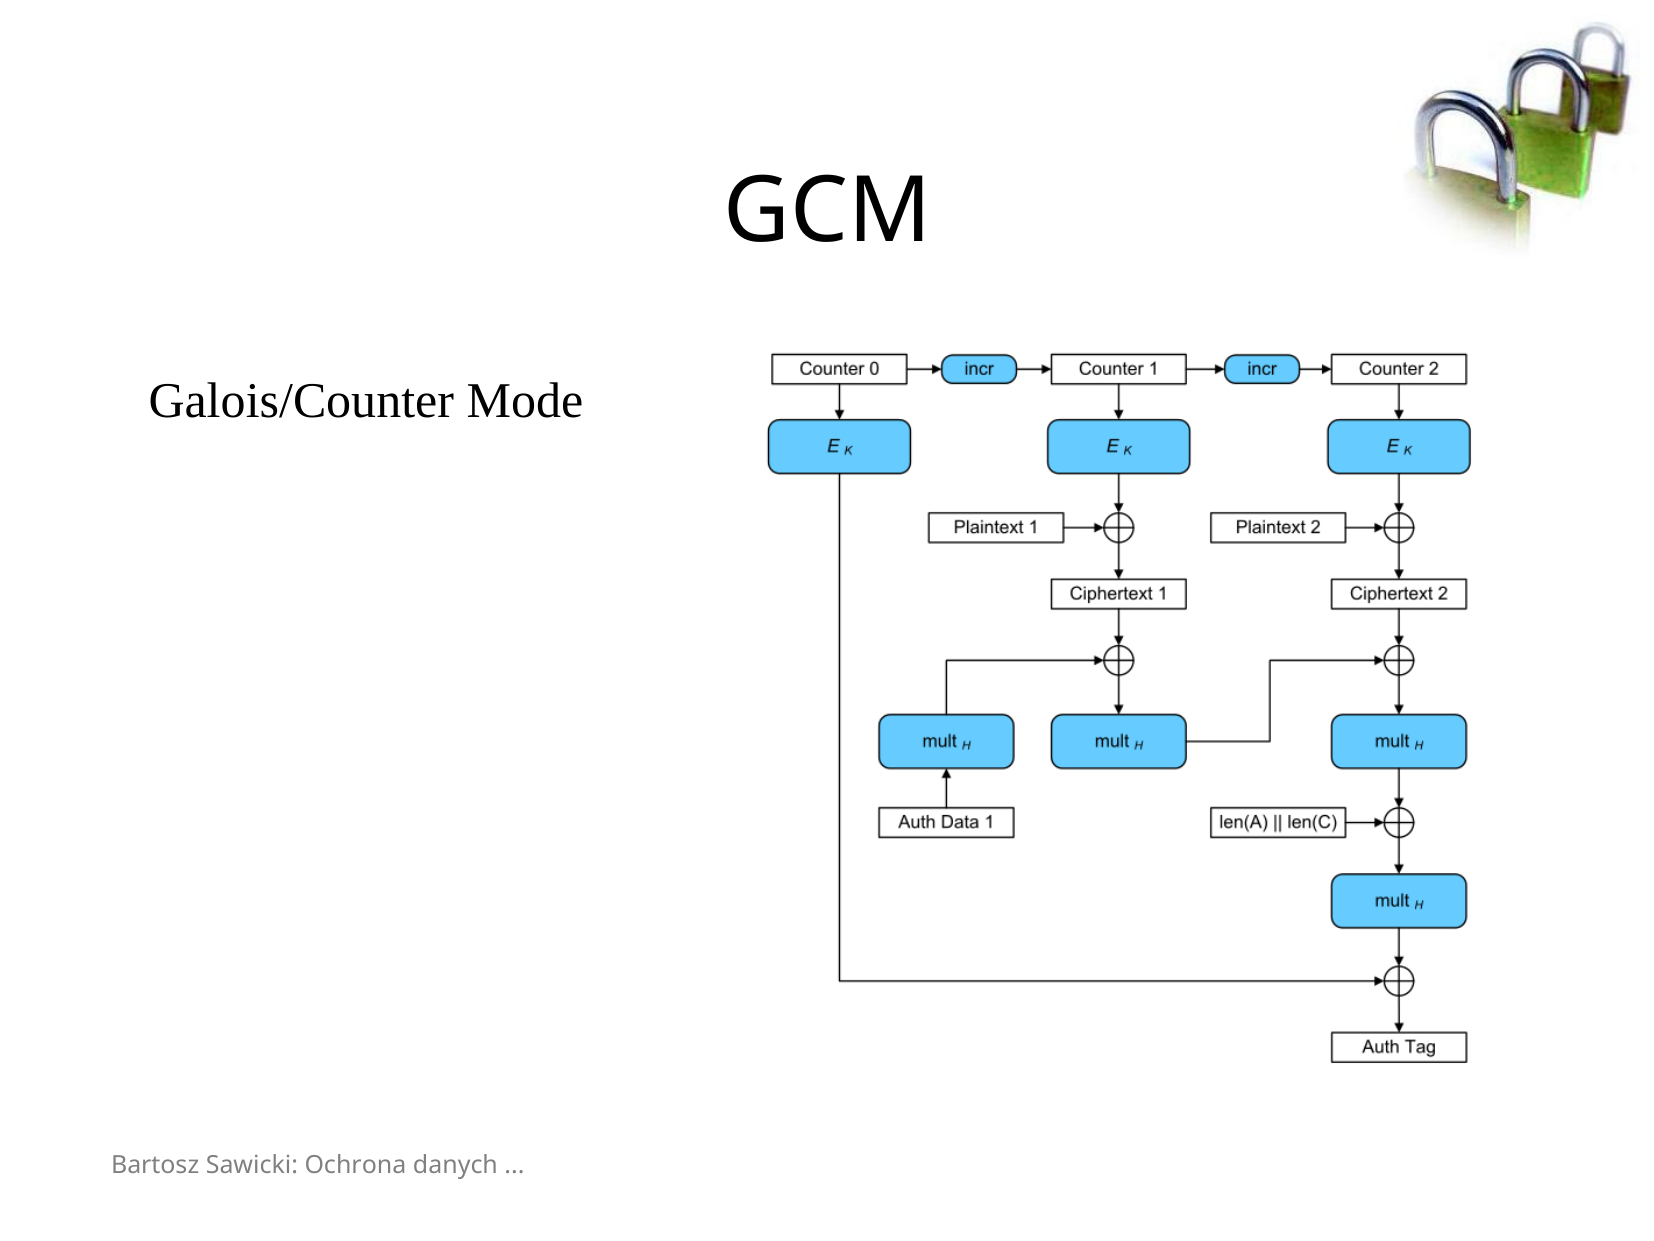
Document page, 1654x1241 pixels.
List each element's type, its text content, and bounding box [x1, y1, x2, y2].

picture [747, 333, 1492, 1084]
picture [1385, 14, 1640, 266]
title GCM [121, 102, 1534, 310]
text_box Galois/Counter Mode [148, 372, 706, 429]
